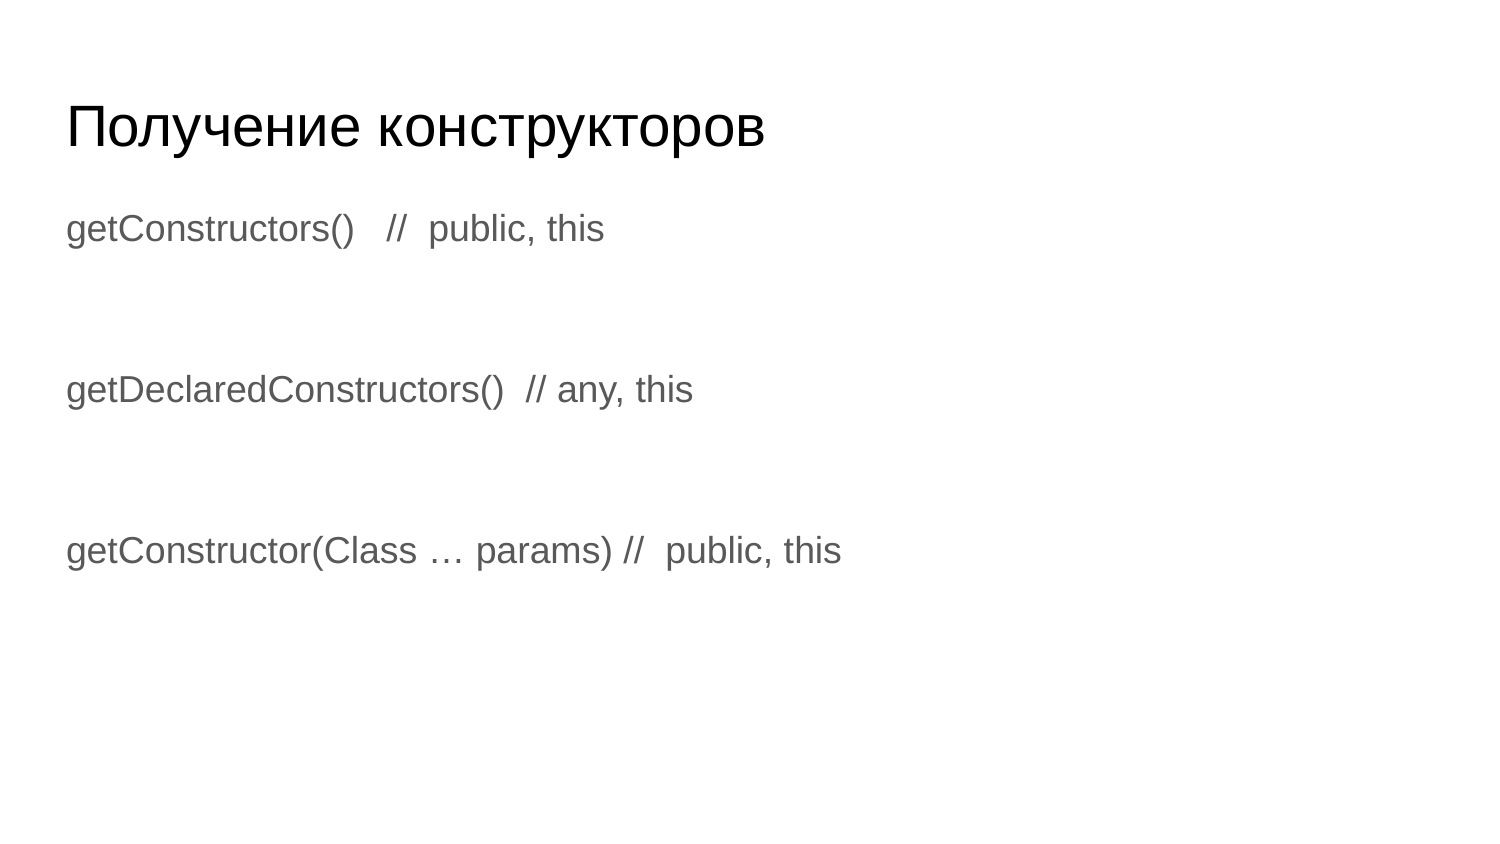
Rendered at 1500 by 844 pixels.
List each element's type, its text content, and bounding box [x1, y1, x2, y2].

title Получение конструкторов [51, 72, 1449, 167]
list getConstructors() // public, this getDeclaredConstructors() // any, this getConstructor(Class … params) // public, this [51, 189, 1228, 750]
